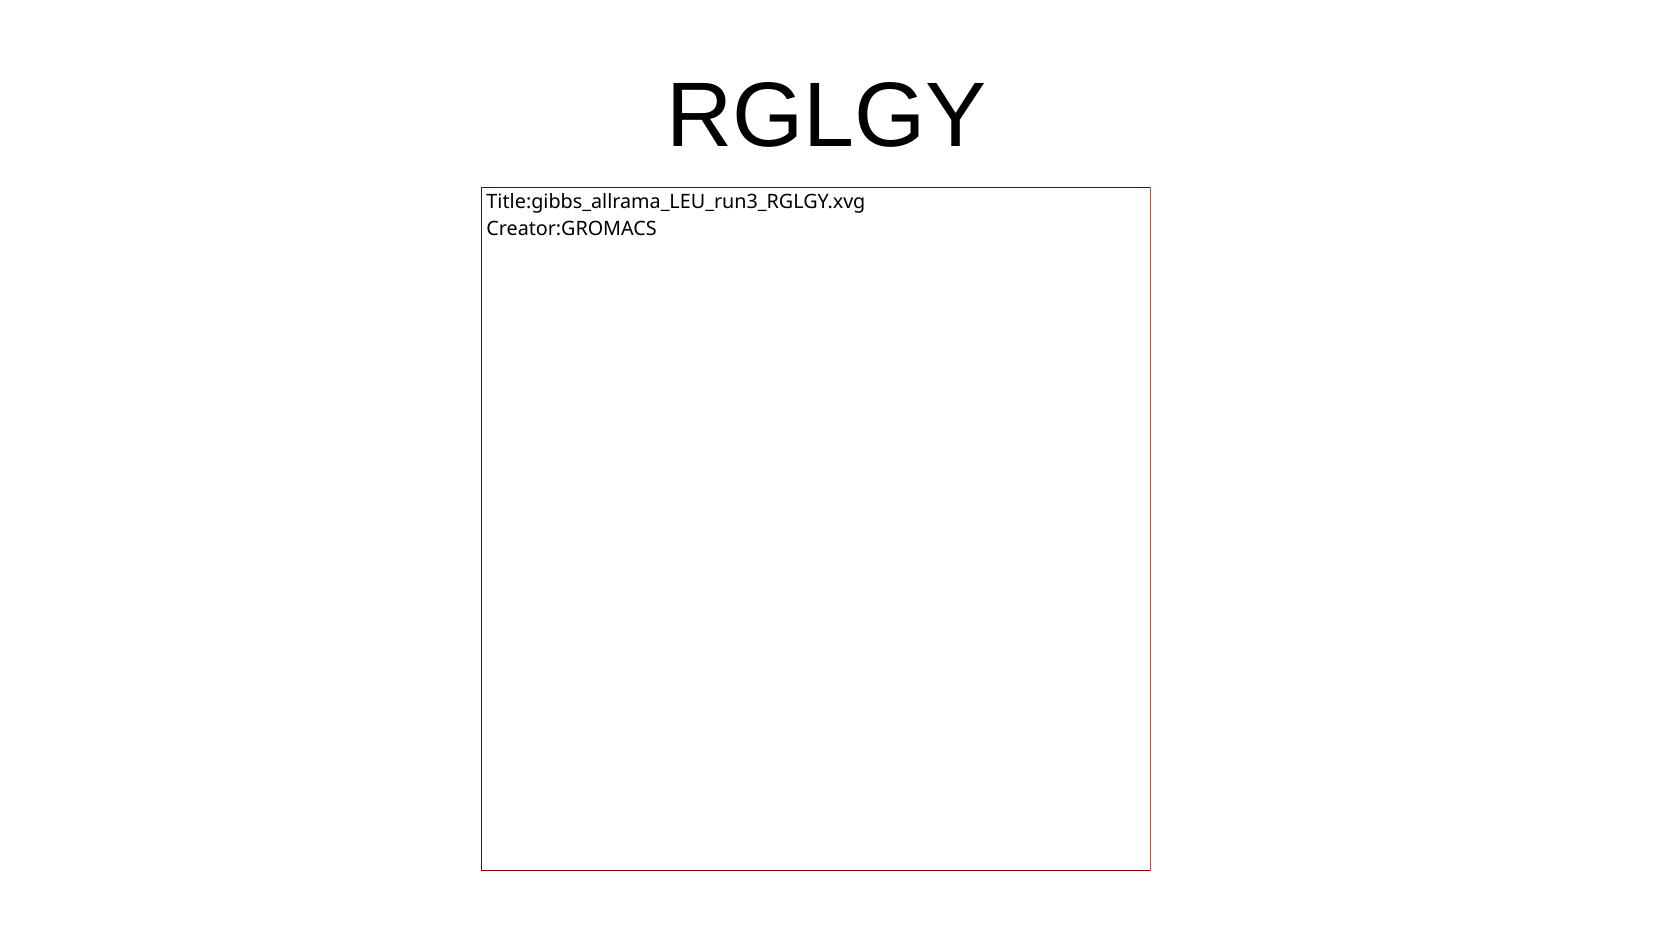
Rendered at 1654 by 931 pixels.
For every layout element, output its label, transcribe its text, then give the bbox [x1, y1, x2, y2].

picture [480, 185, 1151, 871]
title RGLGY [82, 37, 1571, 193]
